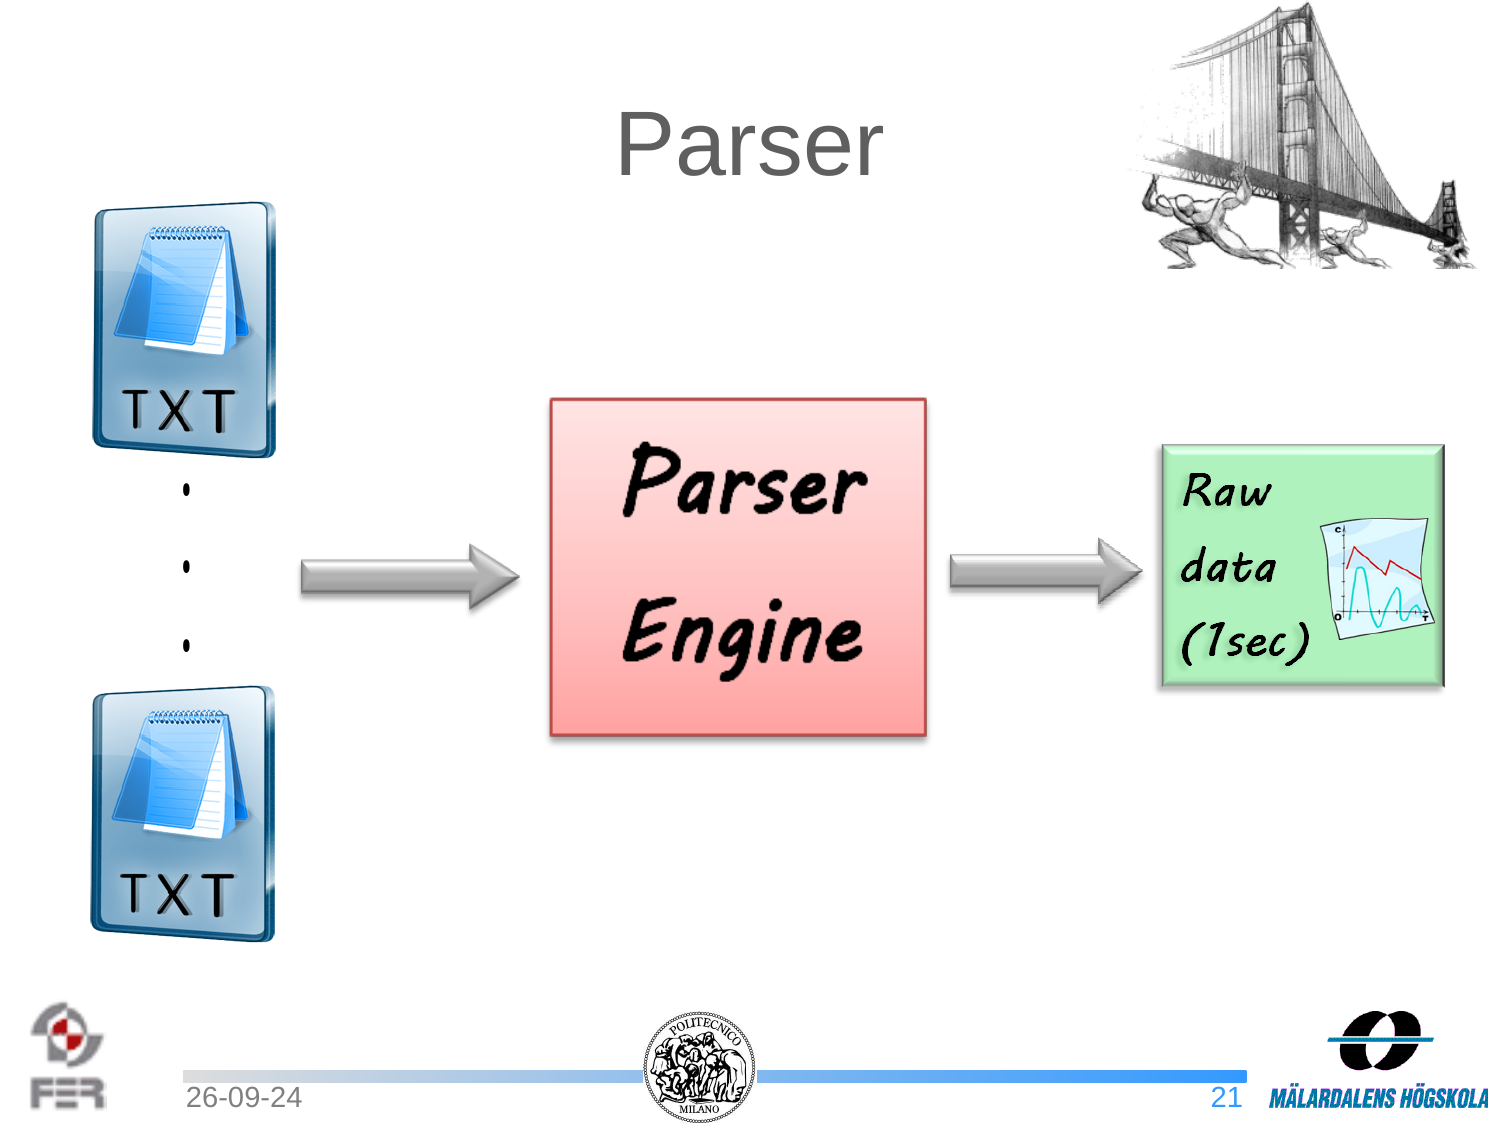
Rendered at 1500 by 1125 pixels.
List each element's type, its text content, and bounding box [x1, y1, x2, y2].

picture [1151, 442, 1447, 697]
picture [57, 200, 309, 945]
title Parser [75, 45, 1122, 233]
picture [543, 395, 934, 751]
picture [643, 1011, 757, 1123]
picture [1122, 0, 1477, 269]
picture [1269, 1011, 1488, 1108]
picture [29, 987, 107, 1125]
text_box <numero> [1187, 1070, 1258, 1114]
picture [944, 537, 1146, 616]
text_box 13-10-31 [171, 1070, 396, 1114]
picture [1368, 1093, 1374, 1104]
picture [295, 543, 524, 621]
picture [1435, 1096, 1441, 1104]
picture [1454, 1091, 1459, 1108]
